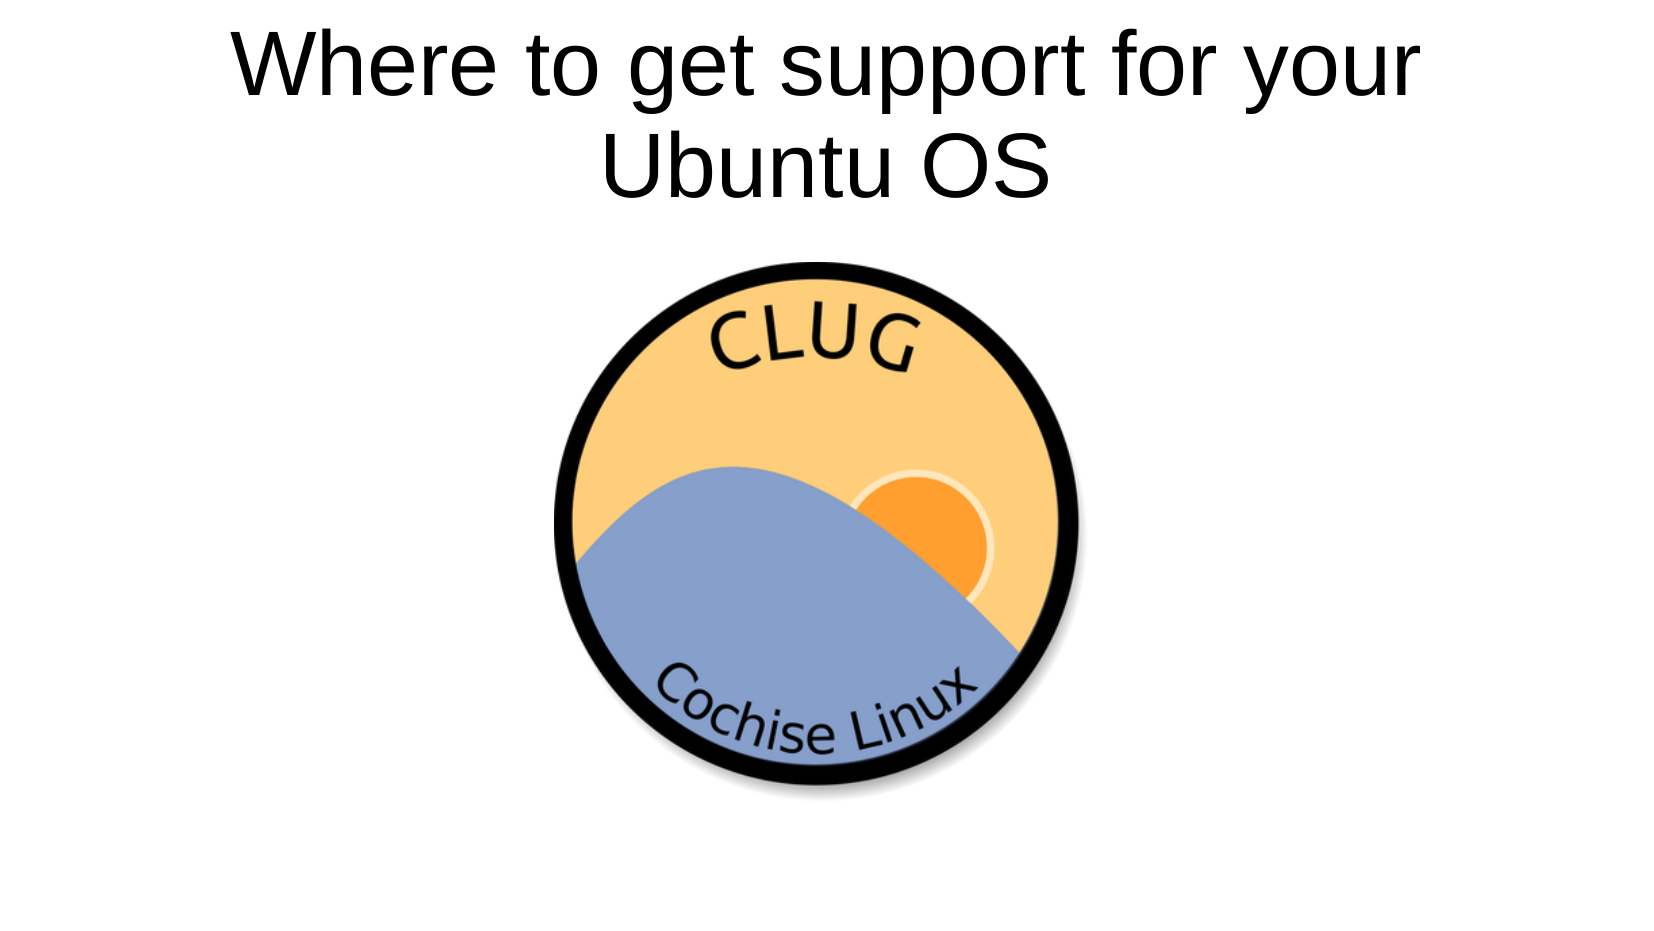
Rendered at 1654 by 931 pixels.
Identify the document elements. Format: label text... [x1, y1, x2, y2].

picture [554, 262, 1088, 802]
title Where to get support for your Ubuntu OS [82, 12, 1571, 218]
